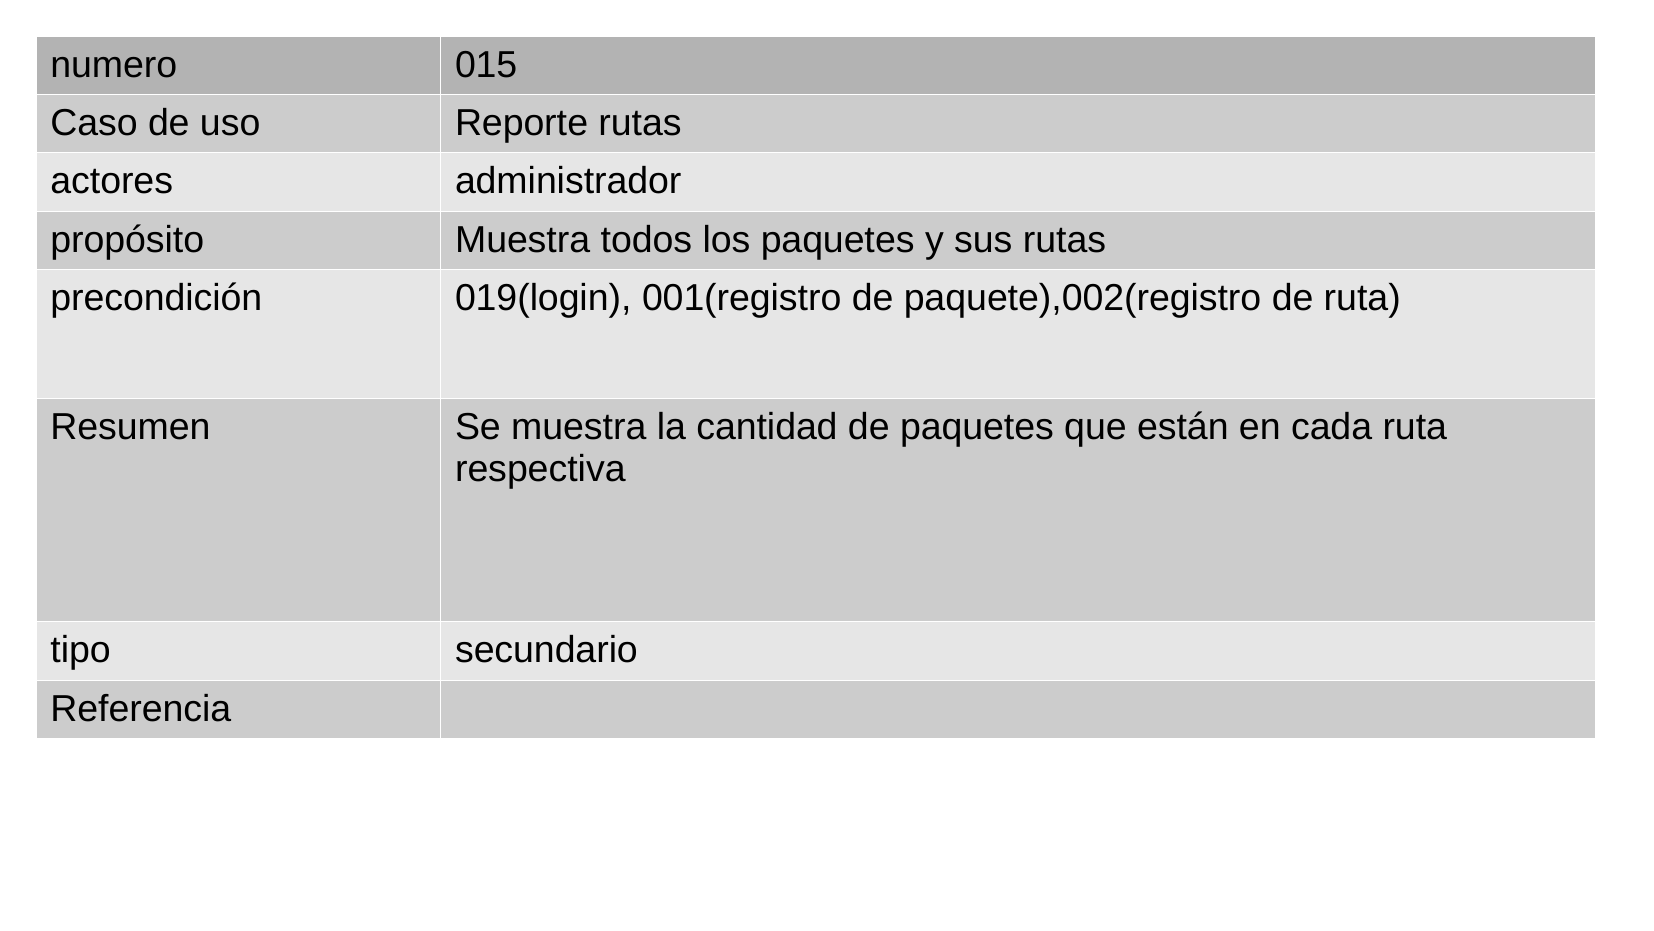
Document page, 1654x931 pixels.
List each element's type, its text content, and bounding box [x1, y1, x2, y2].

table_cell [441, 681, 1595, 738]
table_cell Muestra todos los paquetes y sus rutas [441, 212, 1595, 269]
table_cell actores [37, 153, 440, 211]
table_cell 019(login), 001(registro de paquete),002(registro de ruta) [441, 270, 1595, 398]
table_cell propósito [37, 212, 440, 269]
table_header 015 [441, 37, 1595, 94]
table_cell Reporte rutas [441, 95, 1595, 152]
table_cell secundario [441, 622, 1595, 680]
table_cell Caso de uso [37, 95, 440, 152]
table_cell Resumen [37, 399, 440, 621]
table_cell precondición [37, 270, 440, 398]
table_cell Referencia [37, 681, 440, 738]
table_header numero [37, 37, 440, 94]
table_cell administrador [441, 153, 1595, 211]
table_cell Se muestra la cantidad de paquetes que están en cada ruta respectiva [441, 399, 1595, 621]
table_cell tipo [37, 622, 440, 680]
